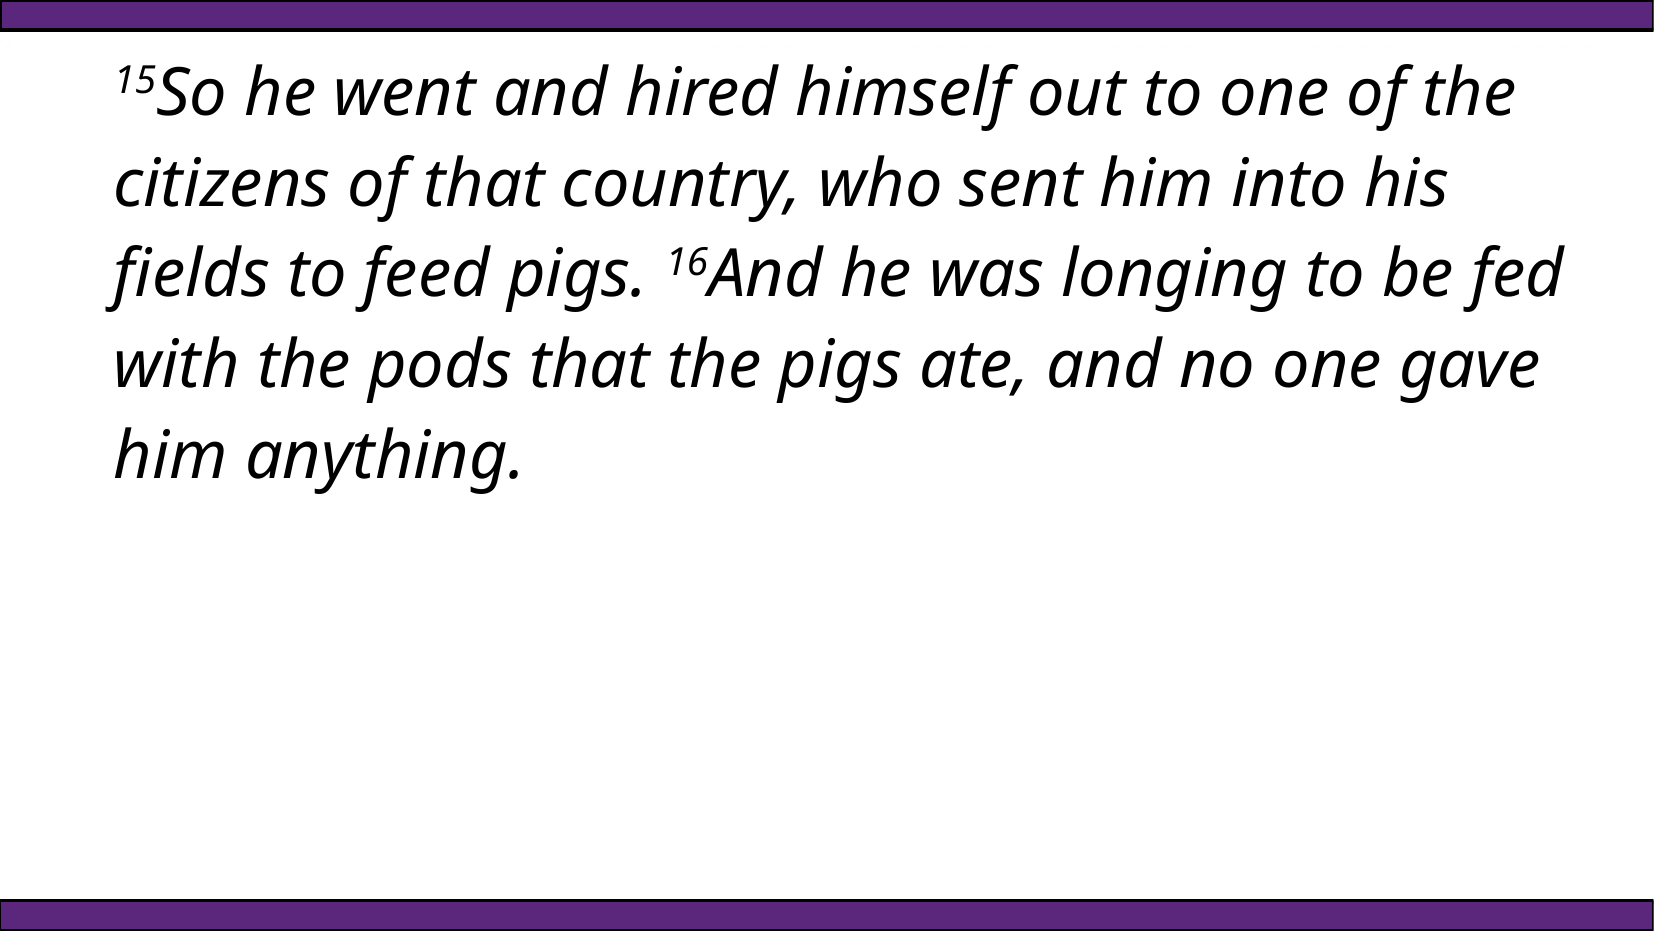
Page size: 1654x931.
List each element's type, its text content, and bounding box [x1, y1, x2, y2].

text_box 15So he went and hired himself out to one of the citizens of that country, who sent him into his fields to feed pigs. 16And he was longing to be fed with the pods that the pigs ate, and no one gave him anything. [98, 36, 1591, 496]
picture [0, 31, 1654, 900]
text_box [0, 900, 1654, 931]
text_box [0, 0, 1654, 31]
